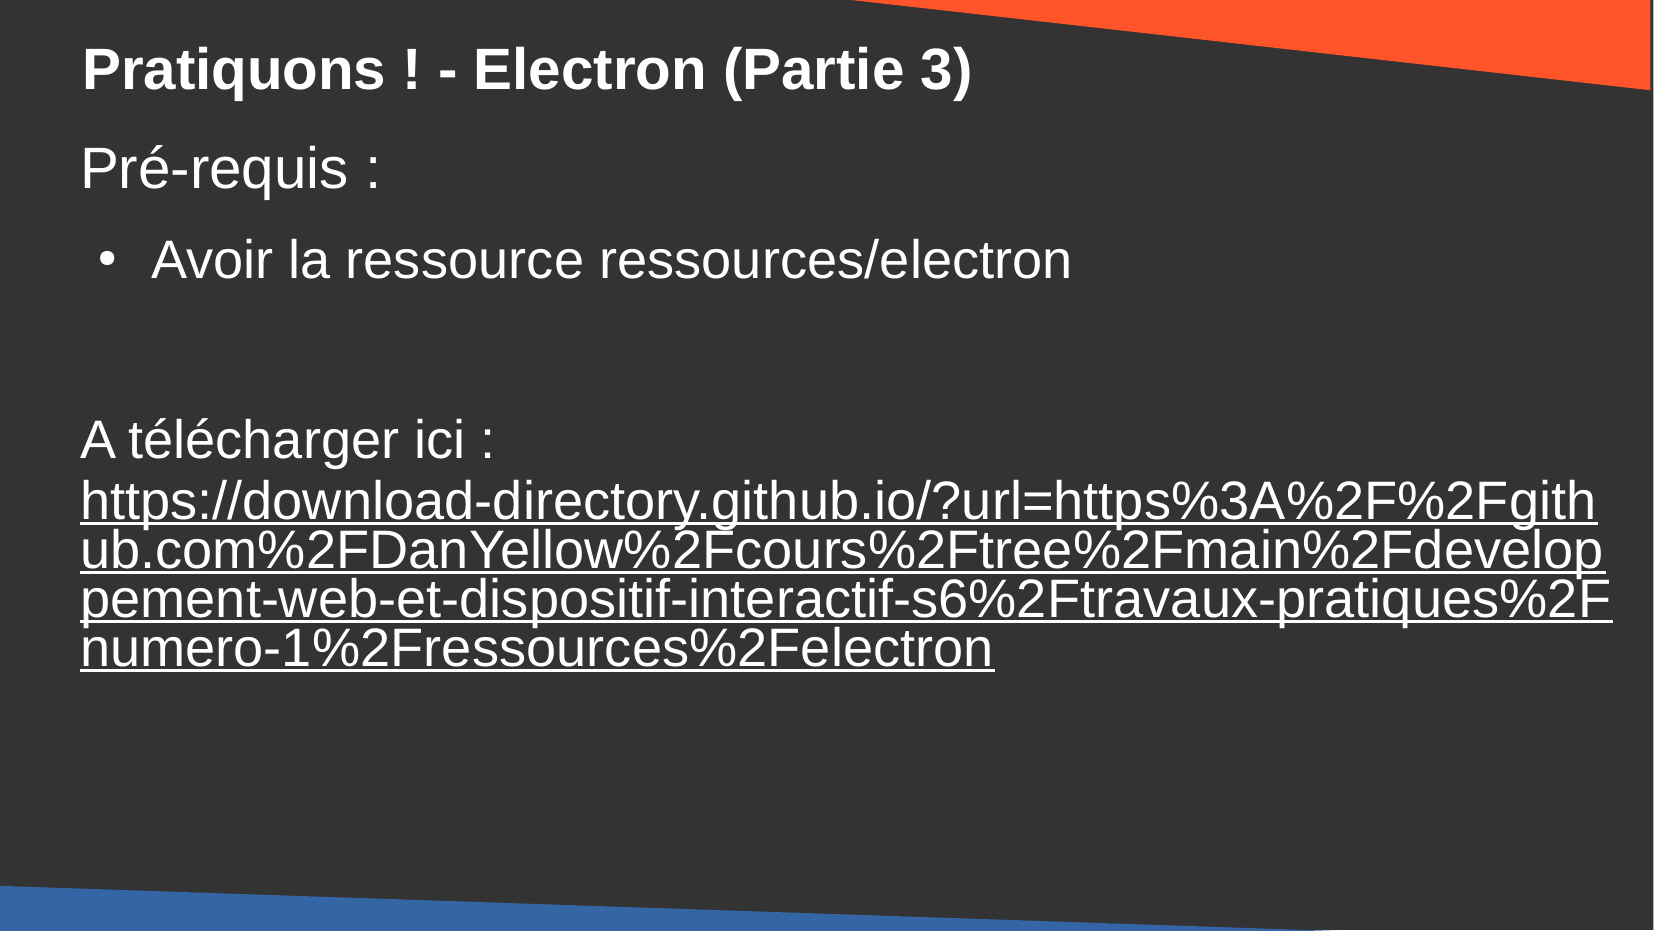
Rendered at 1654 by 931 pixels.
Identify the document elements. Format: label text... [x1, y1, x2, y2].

title Pratiquons ! - Electron (Partie 3) [82, 37, 1571, 114]
text_box [851, 0, 1651, 91]
list Pré-requis : Avoir la ressource ressources/electron A télécharger ici : https://download-directory.github.io/?url=https%3A%2F%2Fgithub.com%2FDanYellow%2Fcours%2Ftree%2Fmain%2Fdeveloppement-web-et-dispositif-interactif-s6%2Ftravaux-pratiques%2Fnumero-1%2Fressources%2Felectron [80, 135, 1620, 721]
text_box [0, 885, 1337, 931]
